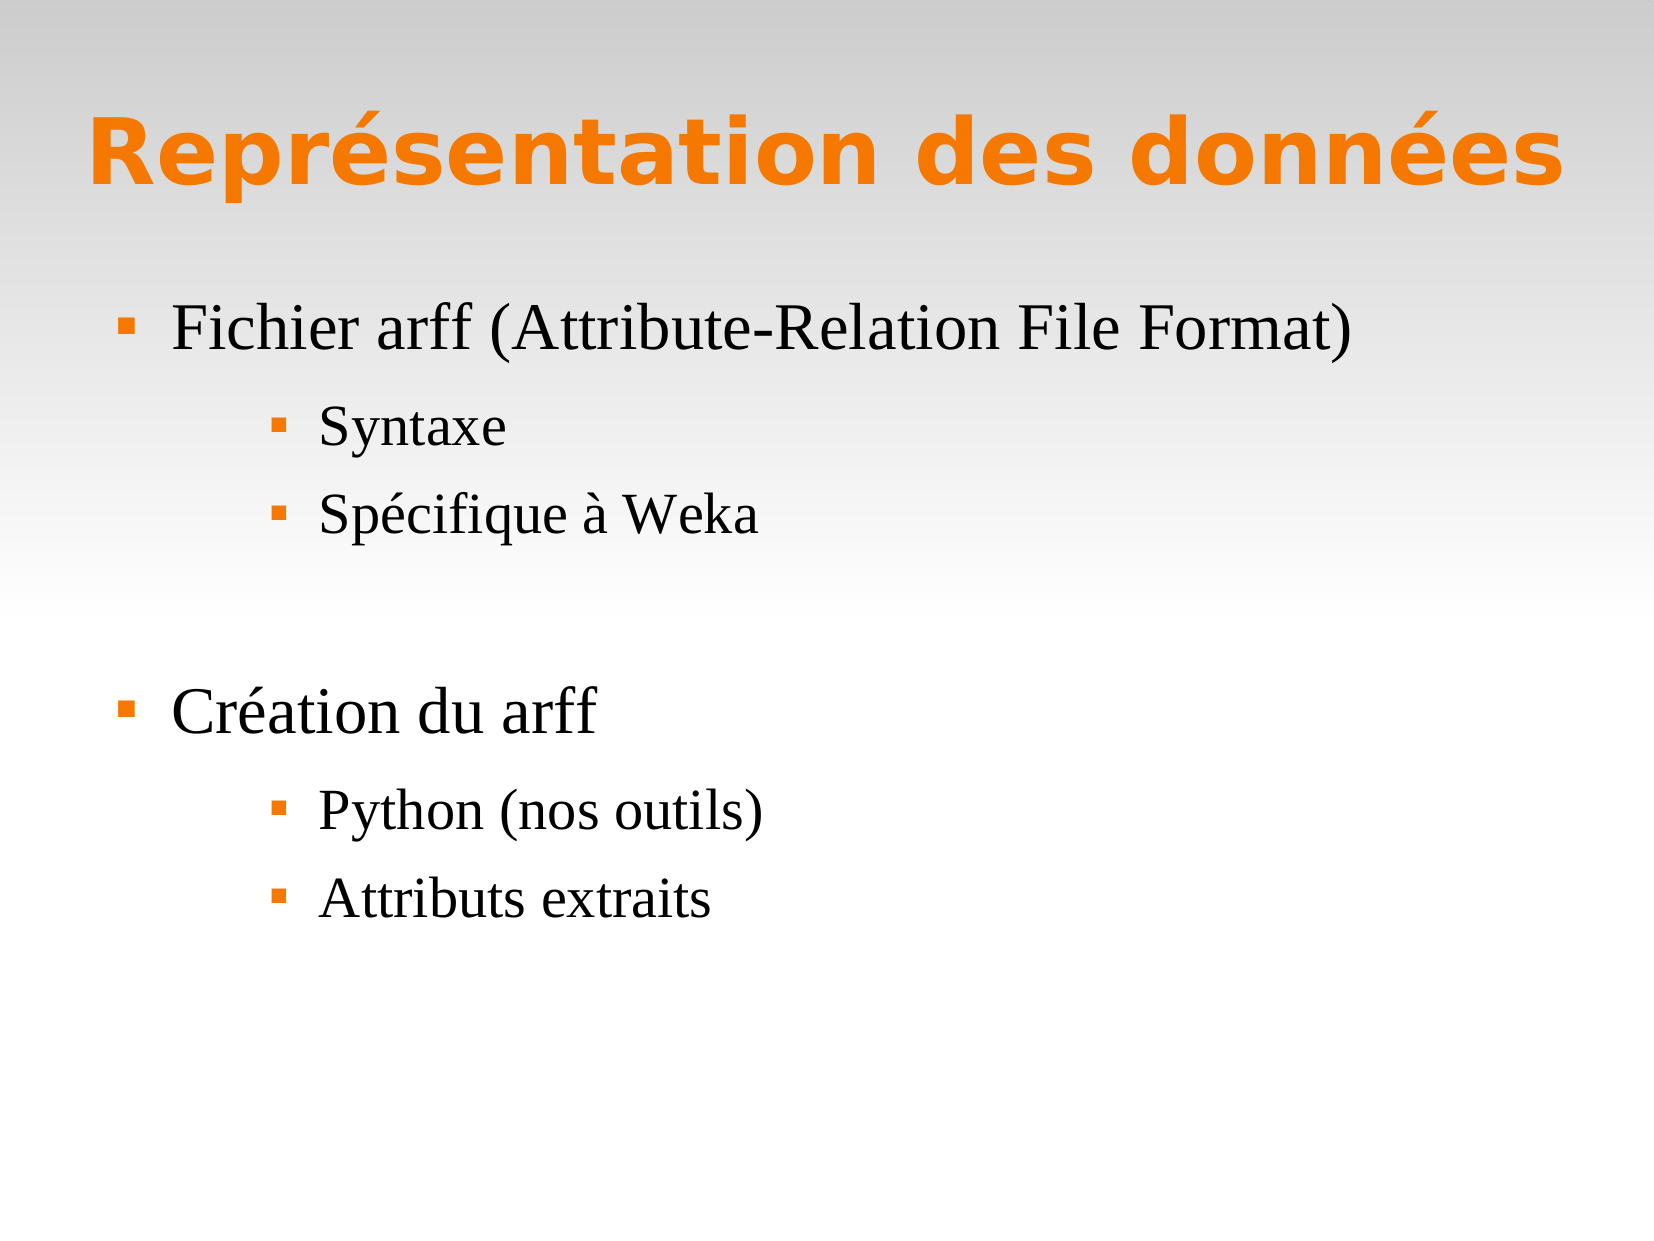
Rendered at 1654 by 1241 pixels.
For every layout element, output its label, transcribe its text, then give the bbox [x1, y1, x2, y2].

list Fichier arff (Attribute-Relation File Format) Syntaxe Spécifique à Weka Création du arff Python (nos outils) Attributs extraits [82, 290, 1571, 1109]
title Représentation des données [82, 49, 1571, 257]
